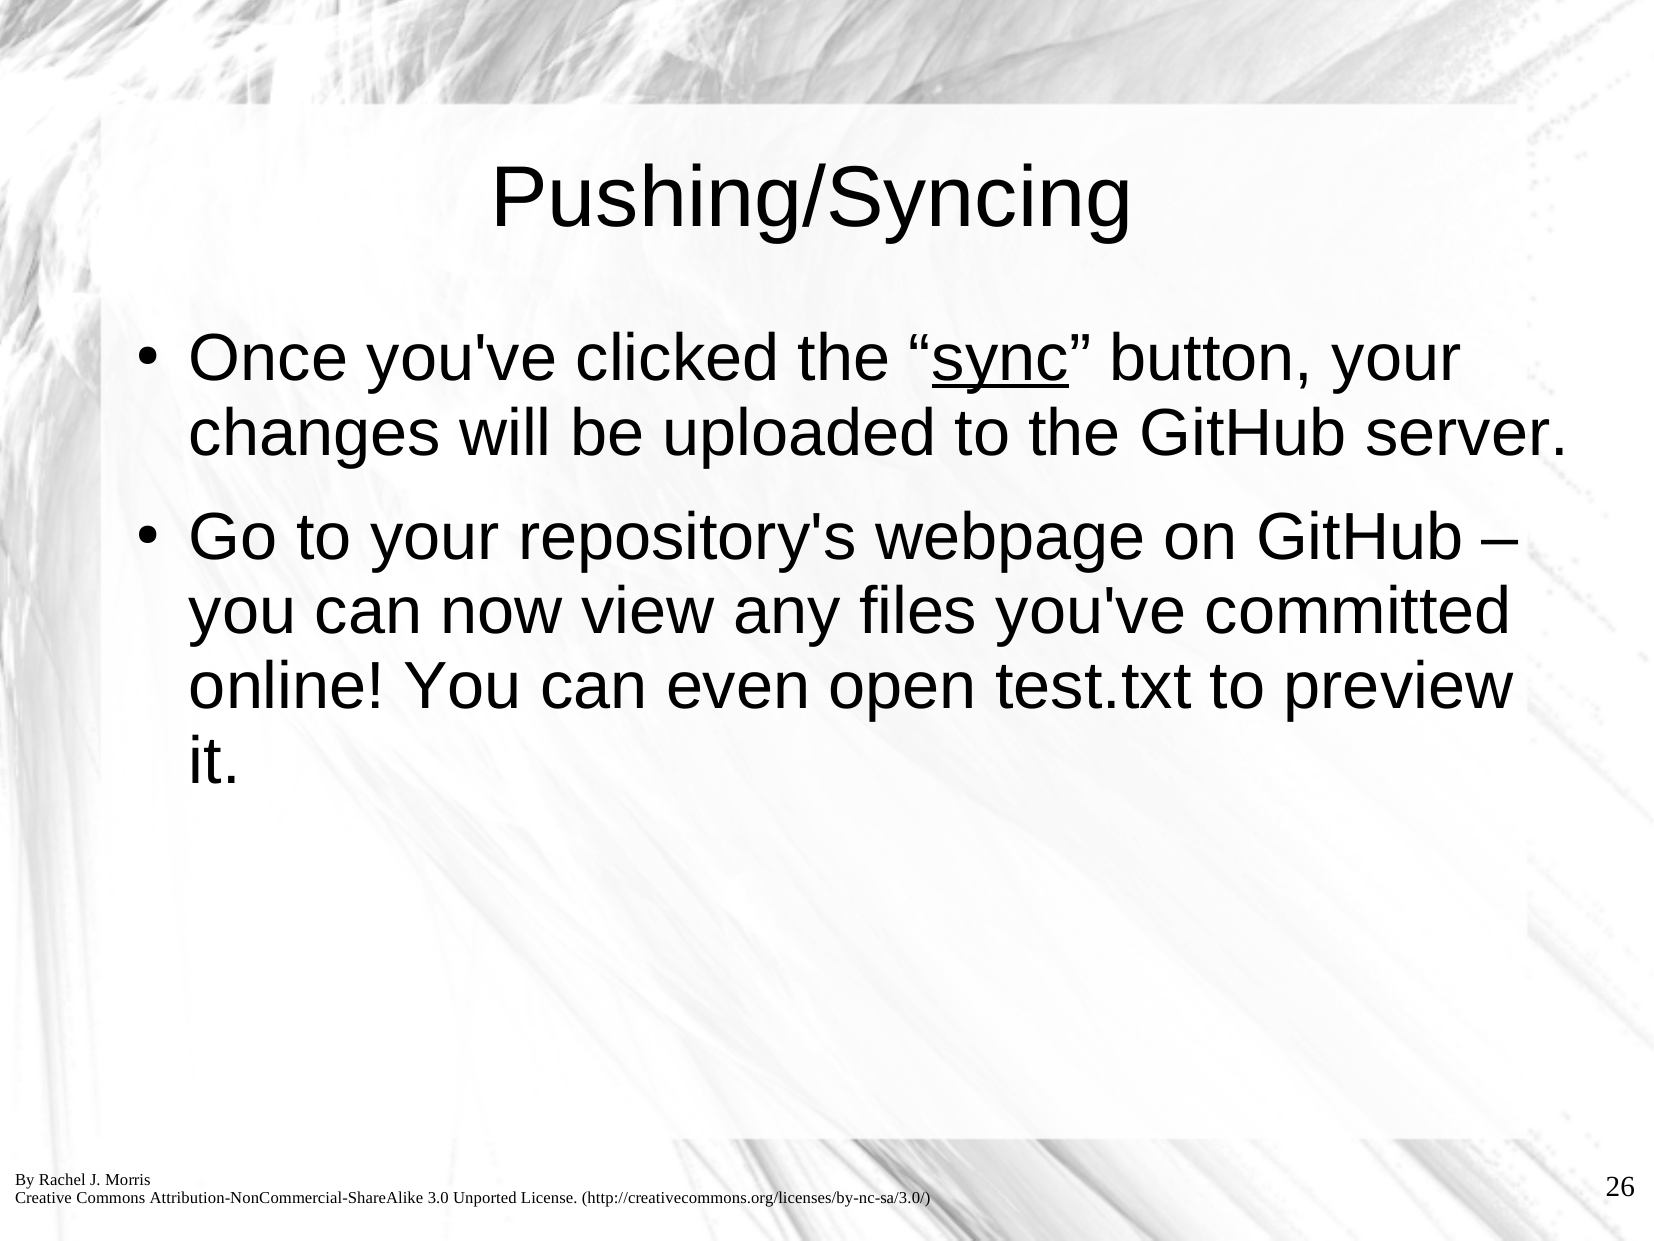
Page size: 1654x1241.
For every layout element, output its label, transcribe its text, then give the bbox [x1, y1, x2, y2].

list Once you've clicked the “sync” button, your changes will be uploaded to the GitHub server. Go to your repository's webpage on GitHub – you can now view any files you've committed online! You can even open test.txt to preview it. [118, 319, 1571, 1040]
picture [0, 0, 1654, 1241]
title Pushing/Syncing [118, 112, 1506, 281]
